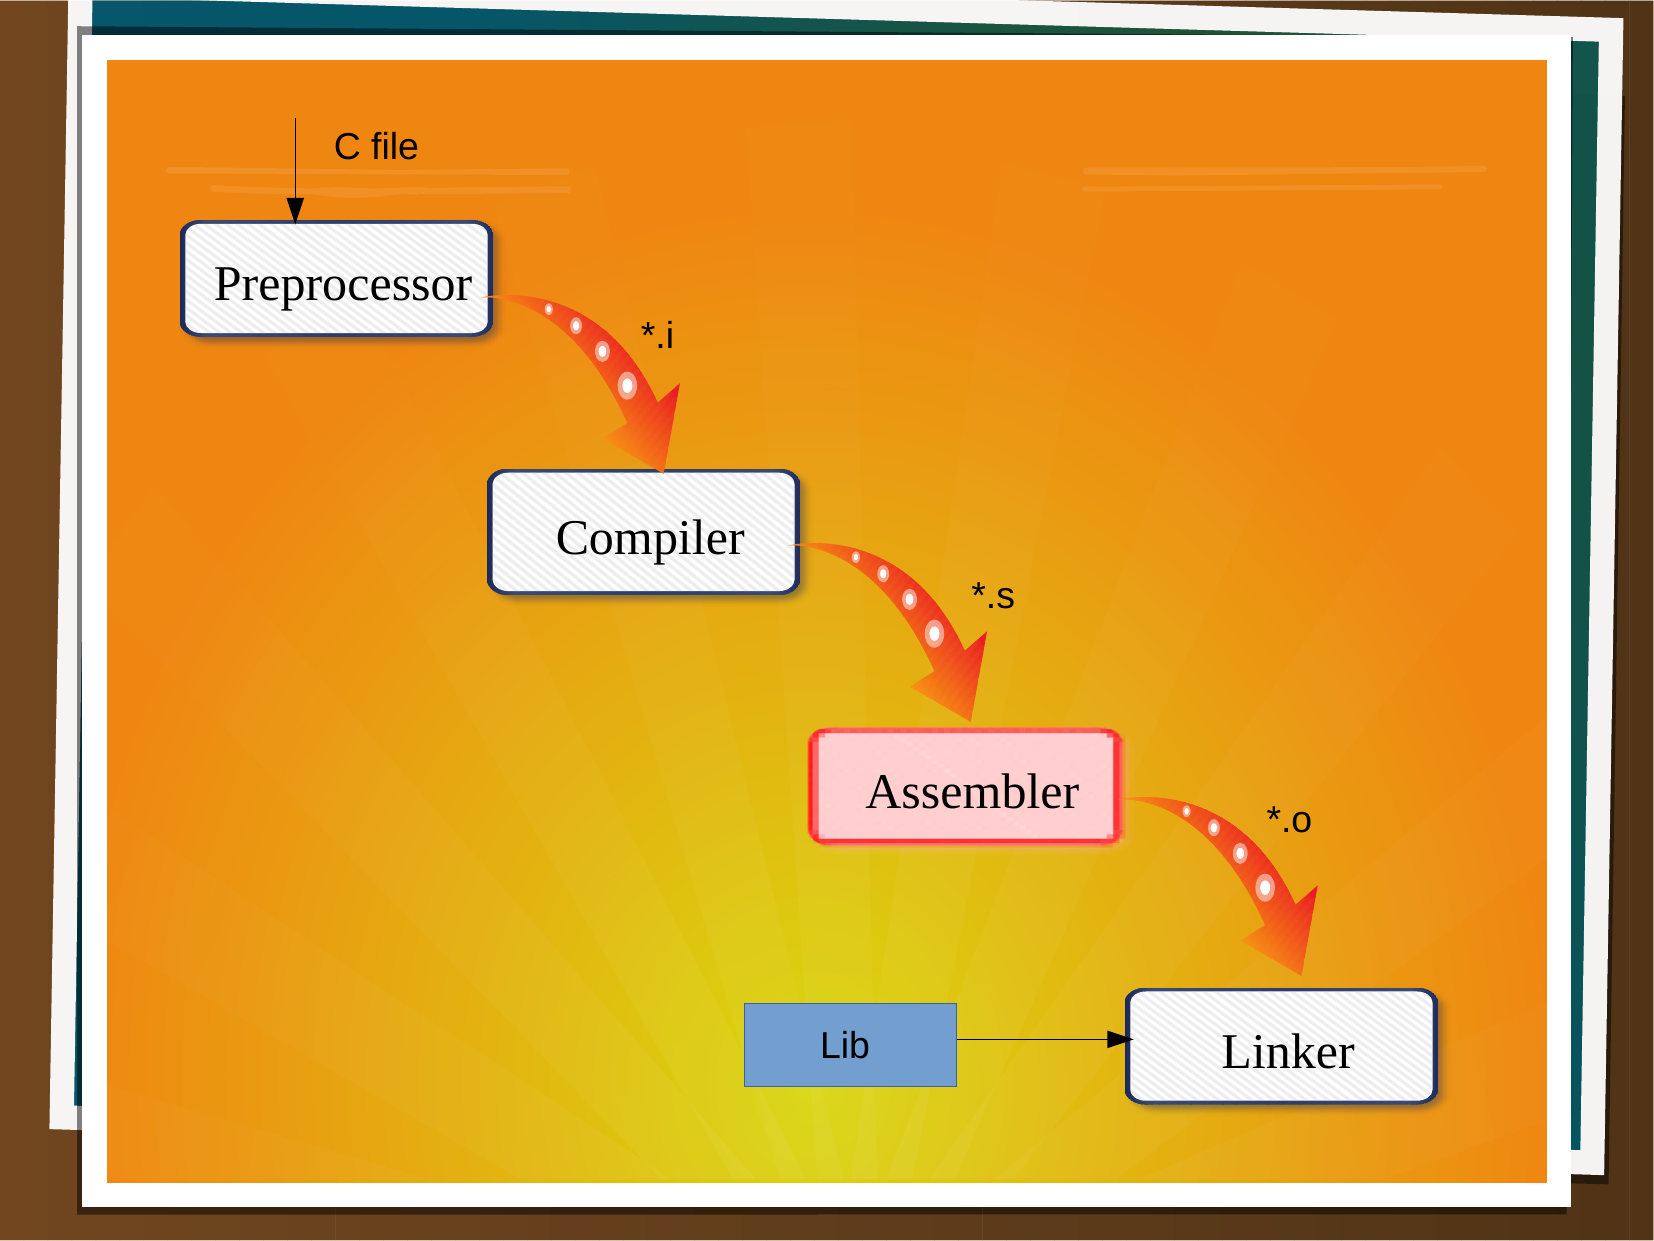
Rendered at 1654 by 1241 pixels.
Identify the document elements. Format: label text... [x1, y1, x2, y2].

text_box *.s [956, 566, 1099, 624]
text_box C file [318, 118, 579, 175]
text_box *.i [625, 307, 827, 364]
text_box *.o [1251, 791, 1359, 849]
picture [165, 212, 1467, 1123]
text_box Lib [744, 1003, 957, 1087]
